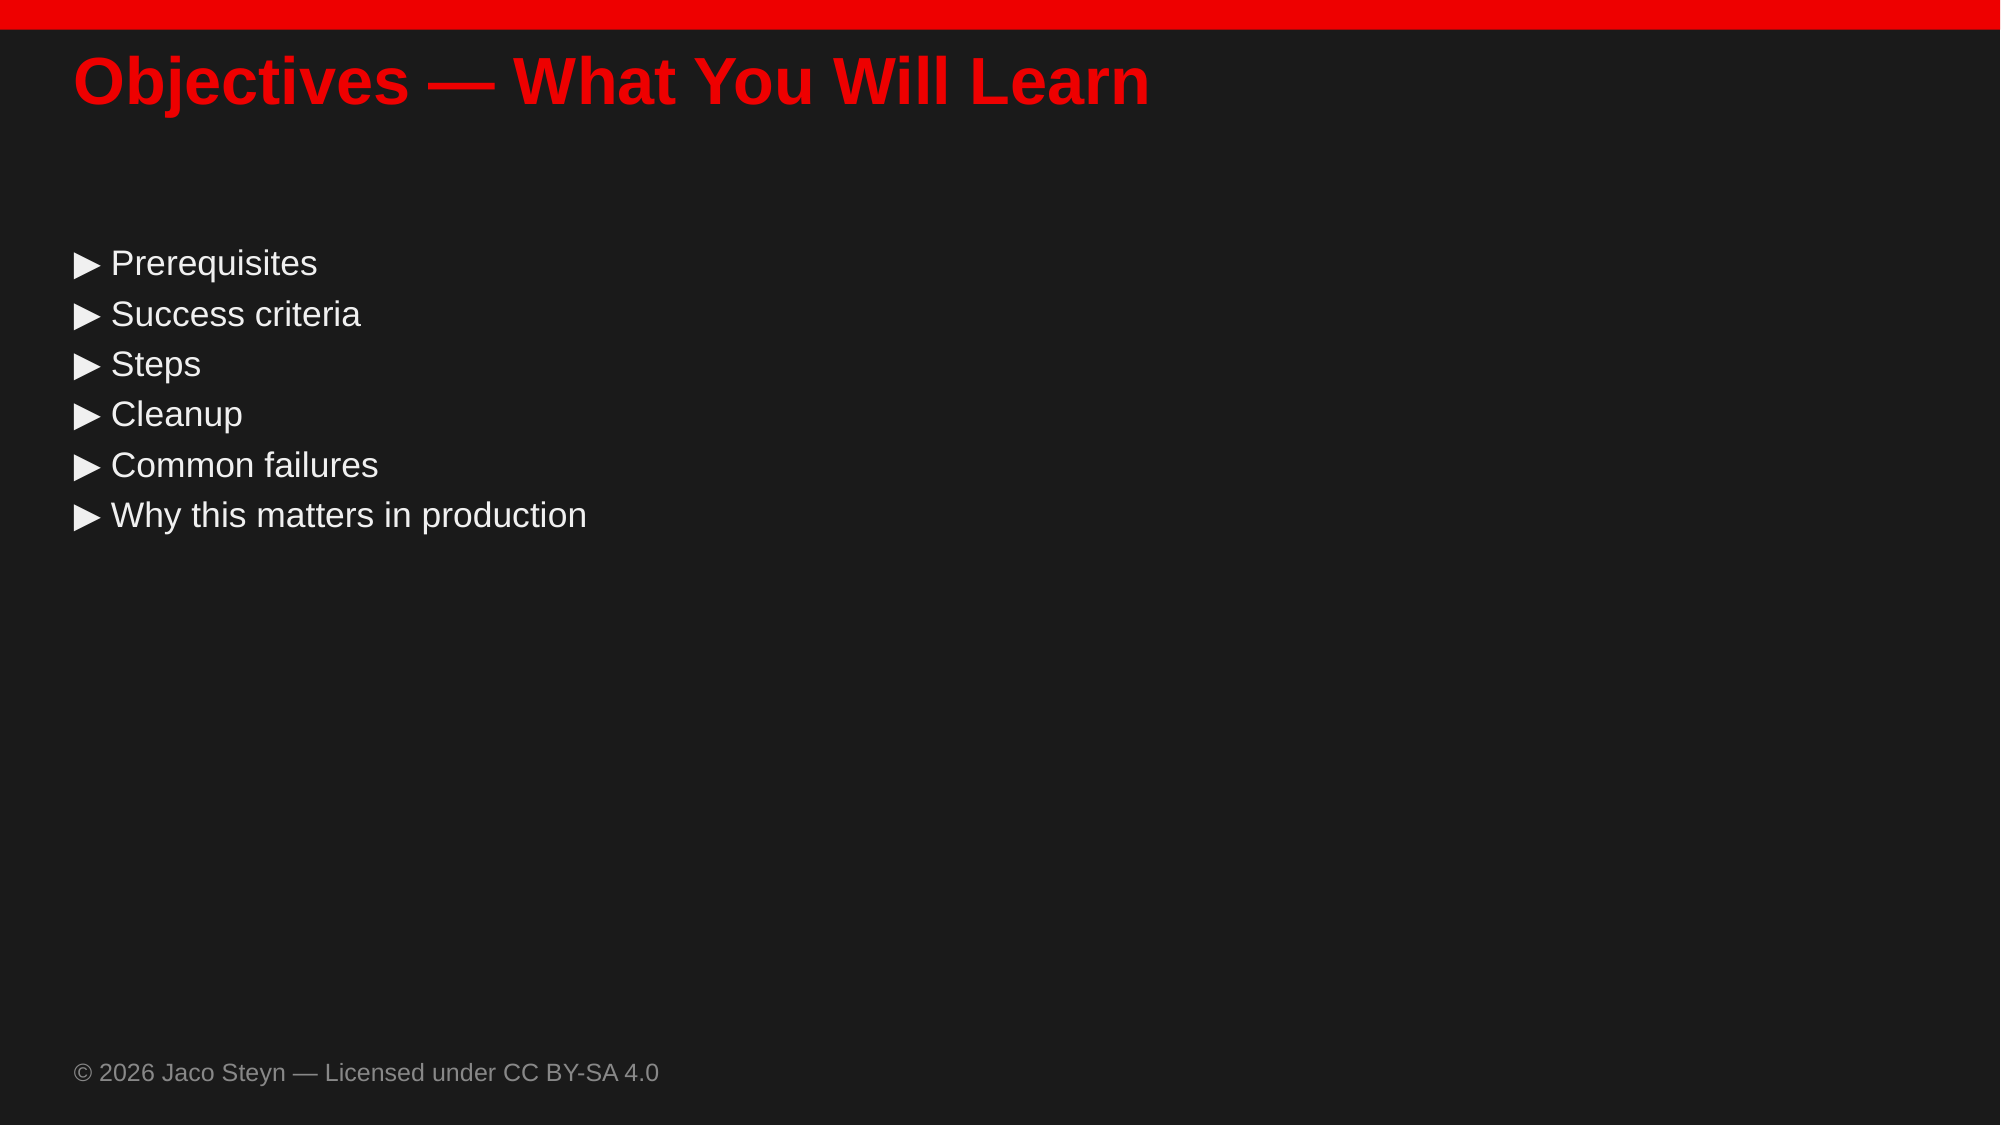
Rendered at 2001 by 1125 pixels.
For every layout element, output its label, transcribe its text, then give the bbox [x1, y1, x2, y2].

text_box ▶ Prerequisites ▶ Success criteria ▶ Steps ▶ Cleanup ▶ Common failures ▶ Why this matters in production [59, 236, 1942, 1037]
text_box Objectives — What You Will Learn [59, 36, 1942, 208]
text_box © 2026 Jaco Steyn — Licensed under CC BY-SA 4.0 [59, 1051, 1942, 1093]
text_box [0, 0, 2001, 30]
